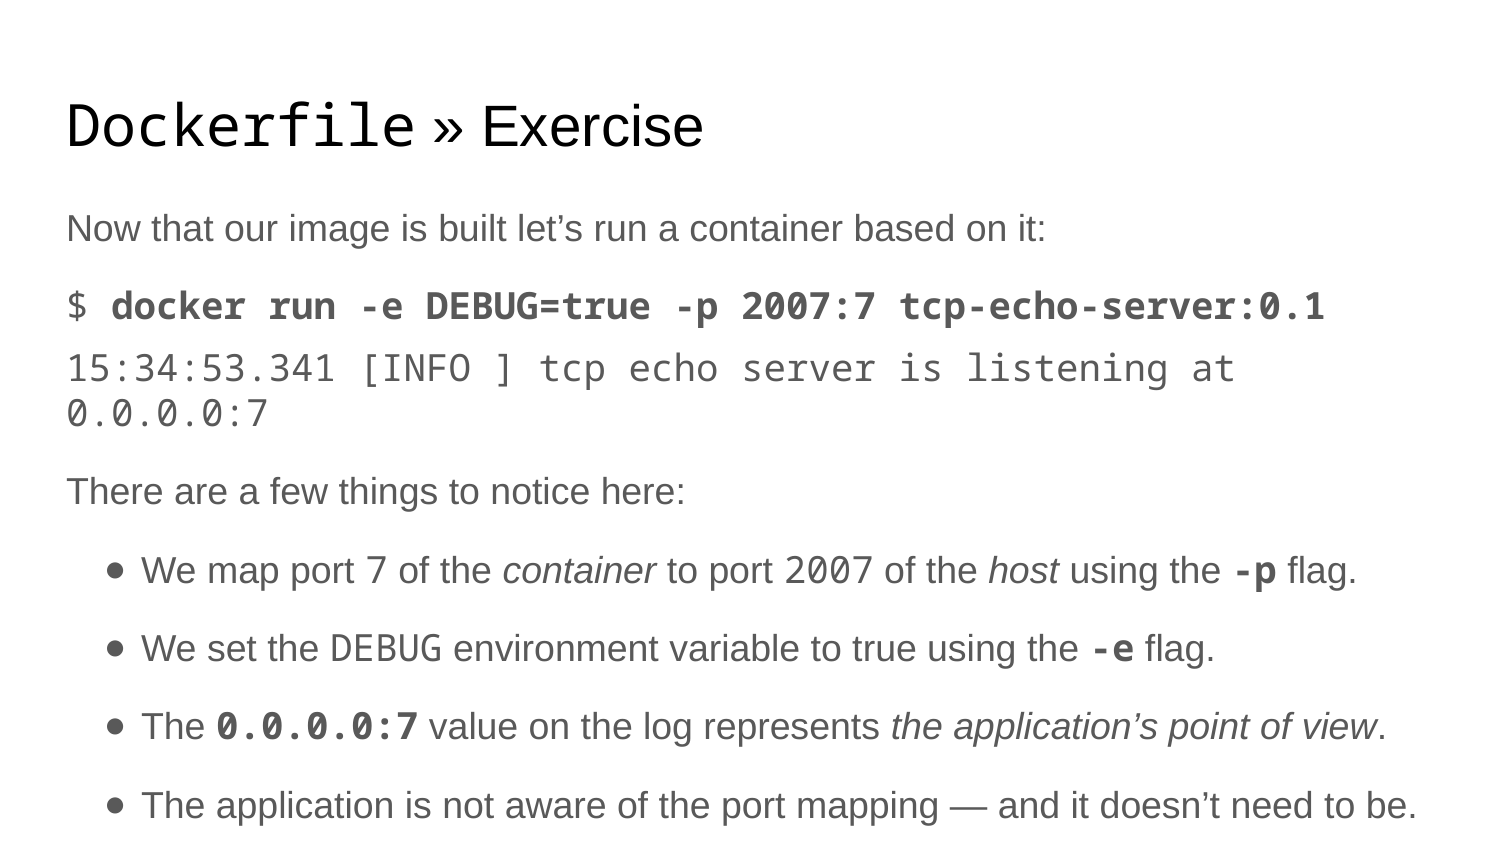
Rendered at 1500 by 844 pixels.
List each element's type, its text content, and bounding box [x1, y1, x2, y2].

list Now that our image is built let’s run a container based on it: $ docker run -e DEBUG=true -p 2007:7 tcp-echo-server:0.1 15:34:53.341 [INFO ] tcp echo server is listening at 0.0.0.0:7 There are a few things to notice here: We map port 7 of the container to port 2007 of the host using the -p flag. We set the DEBUG environment variable to true using the -e flag. The 0.0.0.0:7 value on the log represents the application’s point of view. The application is not aware of the port mapping — and it doesn’t need to be. [51, 189, 1449, 750]
title Dockerfile » Exercise [51, 72, 1449, 167]
